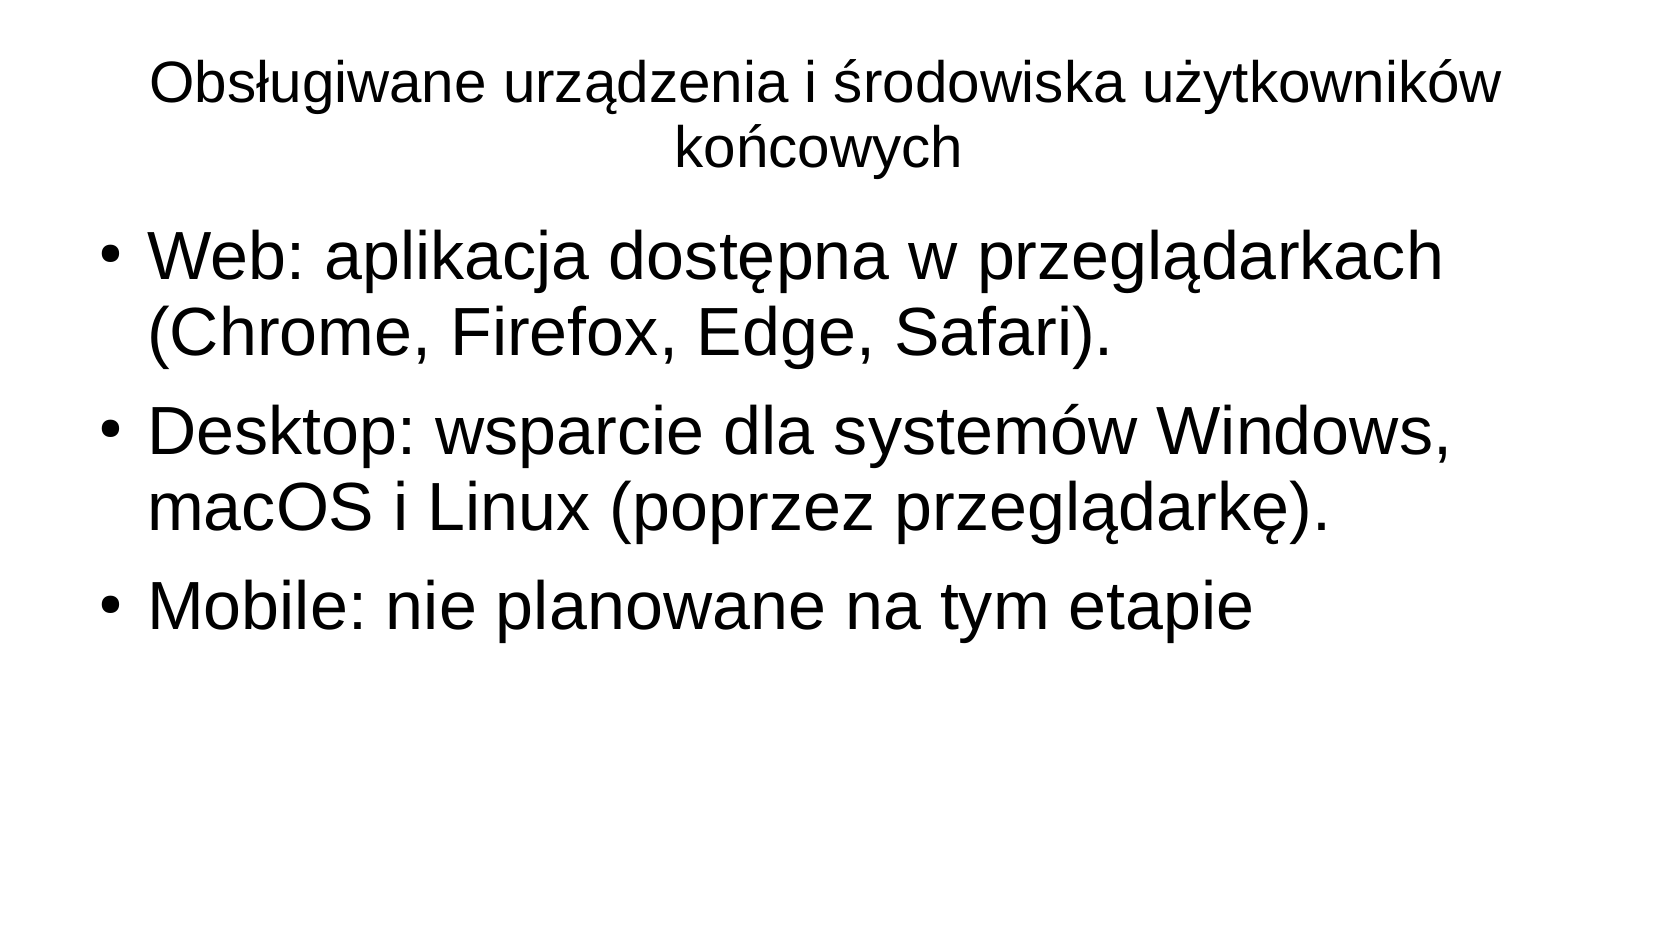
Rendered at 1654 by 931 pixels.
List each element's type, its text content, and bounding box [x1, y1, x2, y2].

list Web: aplikacja dostępna w przeglądarkach (Chrome, Firefox, Edge, Safari). Desktop: wsparcie dla systemów Windows, macOS i Linux (poprzez przeglądarkę). Mobile: nie planowane na tym etapie [82, 217, 1571, 758]
title Obsługiwane urządzenia i środowiska użytkowników końcowych [82, 37, 1571, 193]
